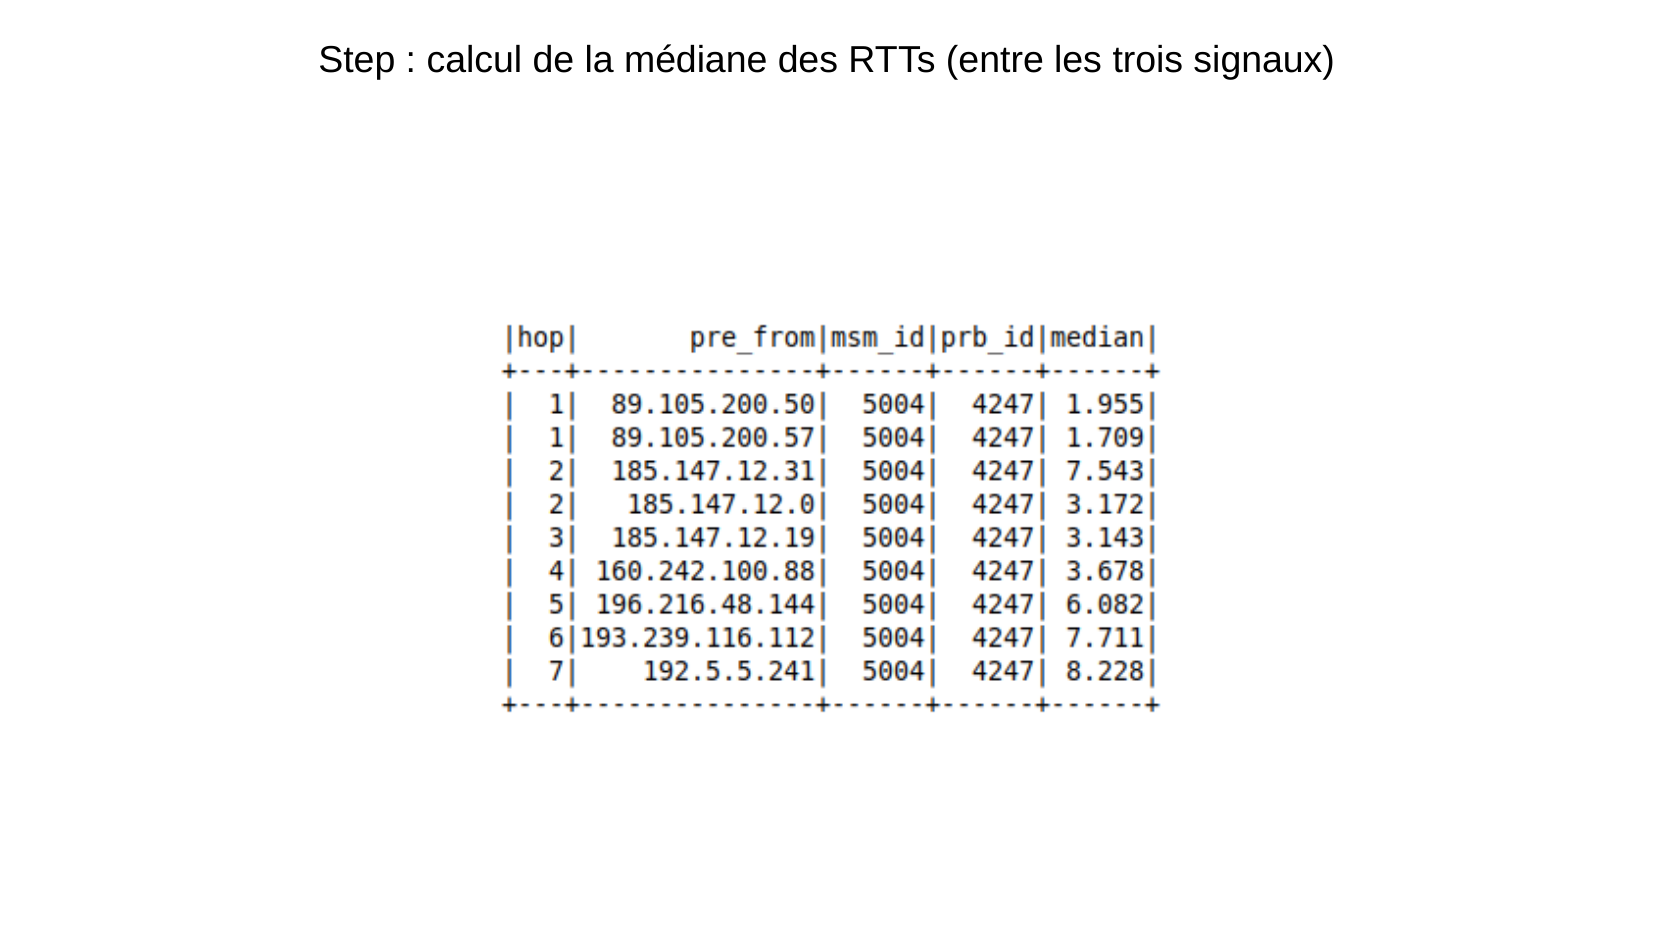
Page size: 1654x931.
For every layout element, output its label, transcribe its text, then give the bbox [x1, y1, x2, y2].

picture [500, 306, 1182, 724]
title Step : calcul de la médiane des RTTs (entre les trois signaux) [82, 13, 1571, 107]
